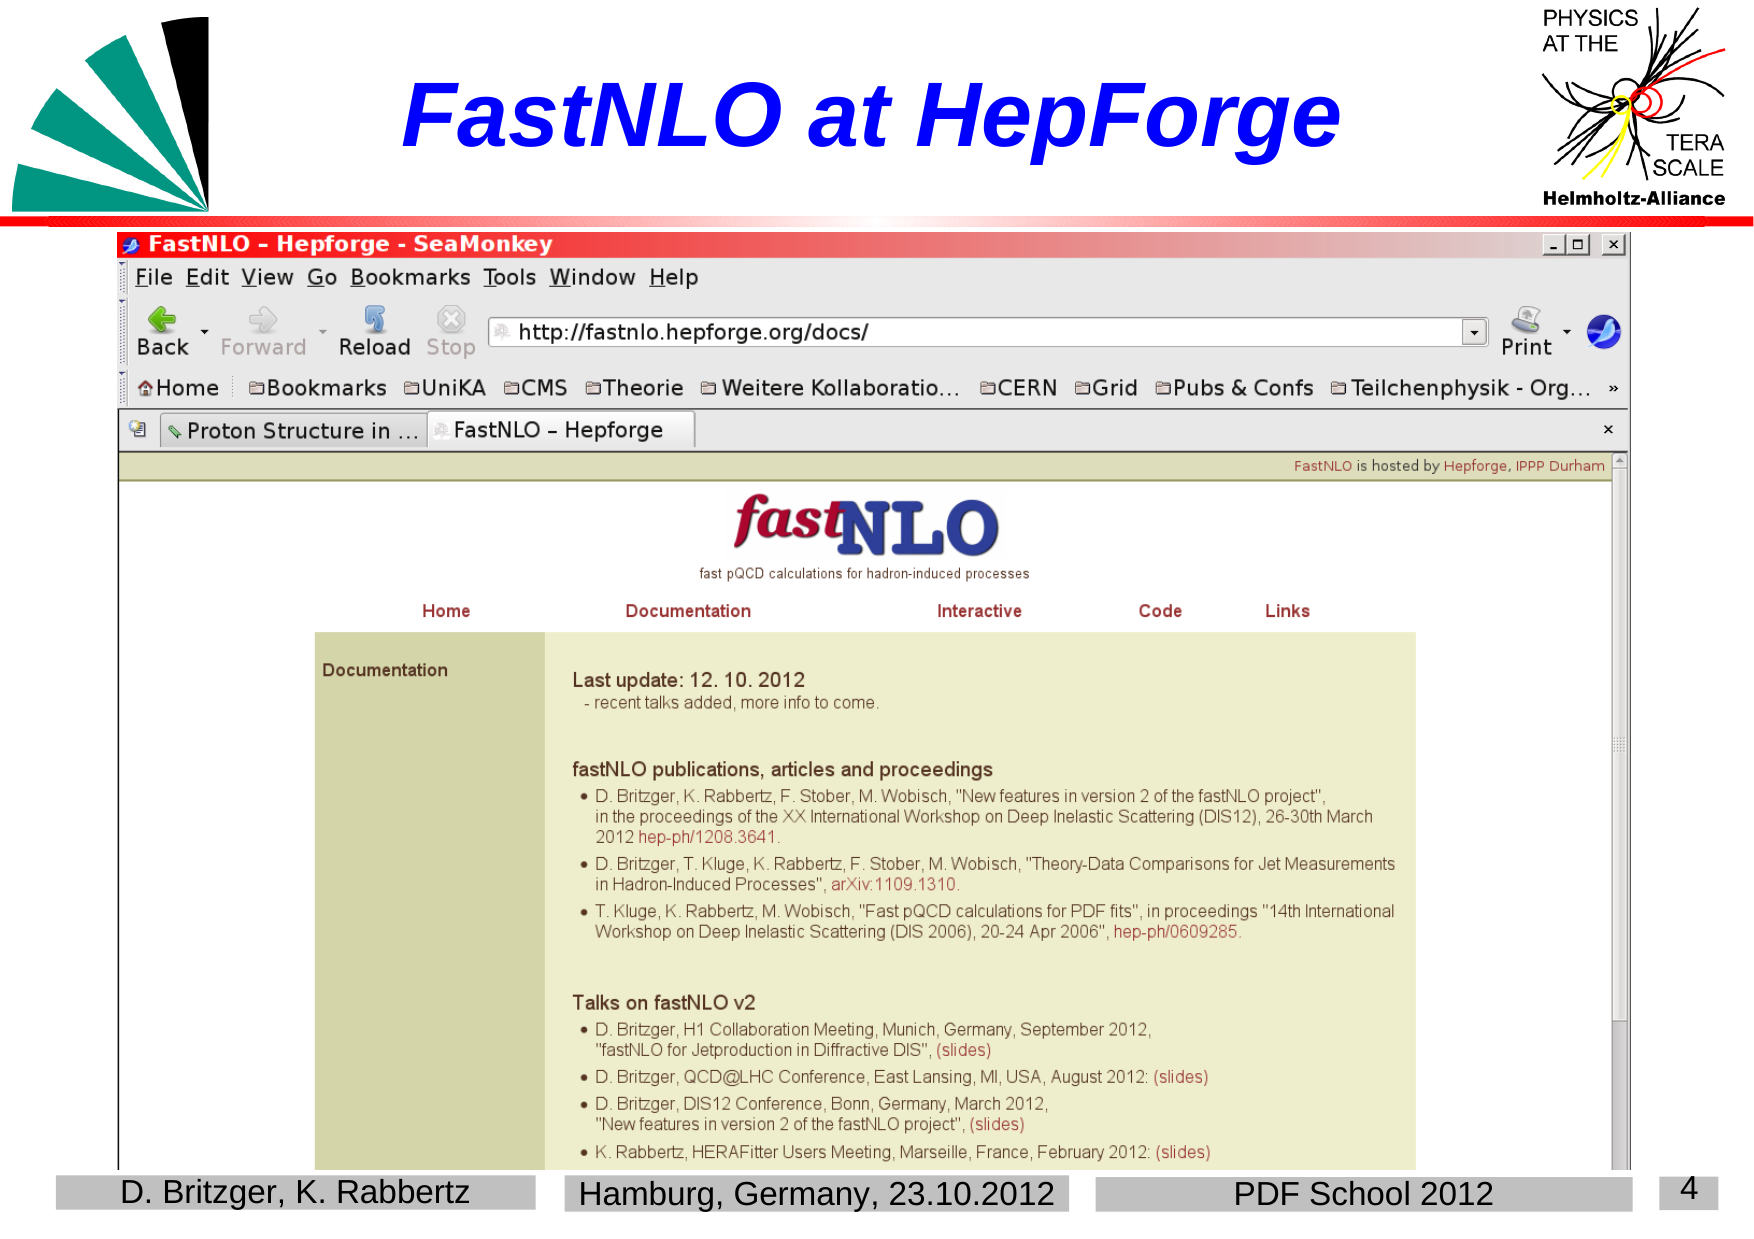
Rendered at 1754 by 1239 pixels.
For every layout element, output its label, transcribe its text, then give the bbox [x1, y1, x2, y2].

title FastNLO at HepForge [220, 22, 1525, 207]
picture [12, 17, 209, 214]
picture [1524, 0, 1742, 216]
picture [117, 232, 1631, 1170]
